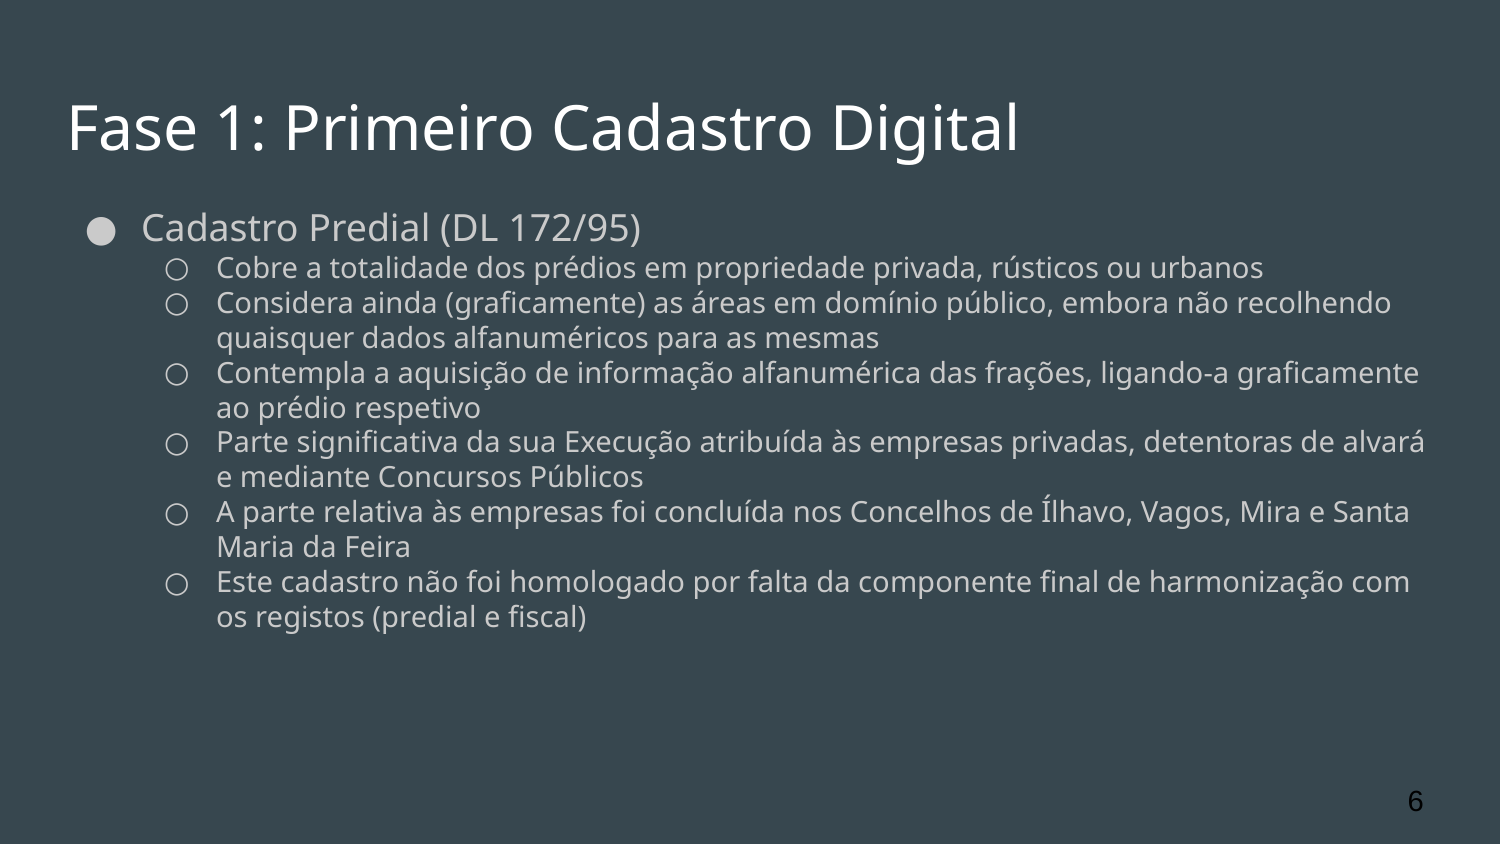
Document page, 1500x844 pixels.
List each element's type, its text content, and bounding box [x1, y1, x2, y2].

list Cadastro Predial (DL 172/95) Cobre a totalidade dos prédios em propriedade privada, rústicos ou urbanos Considera ainda (graficamente) as áreas em domínio público, embora não recolhendo quaisquer dados alfanuméricos para as mesmas Contempla a aquisição de informação alfanumérica das frações, ligando-a graficamente ao prédio respetivo Parte significativa da sua Execução atribuída às empresas privadas, detentoras de alvará e mediante Concursos Públicos A parte relativa às empresas foi concluída nos Concelhos de Ílhavo, Vagos, Mira e Santa Maria da Feira Este cadastro não foi homologado por falta da componente final de harmonização com os registos (predial e fiscal) [51, 189, 1449, 750]
slide_number <number> [1392, 767, 1483, 833]
title Fase 1: Primeiro Cadastro Digital [51, 72, 1449, 167]
